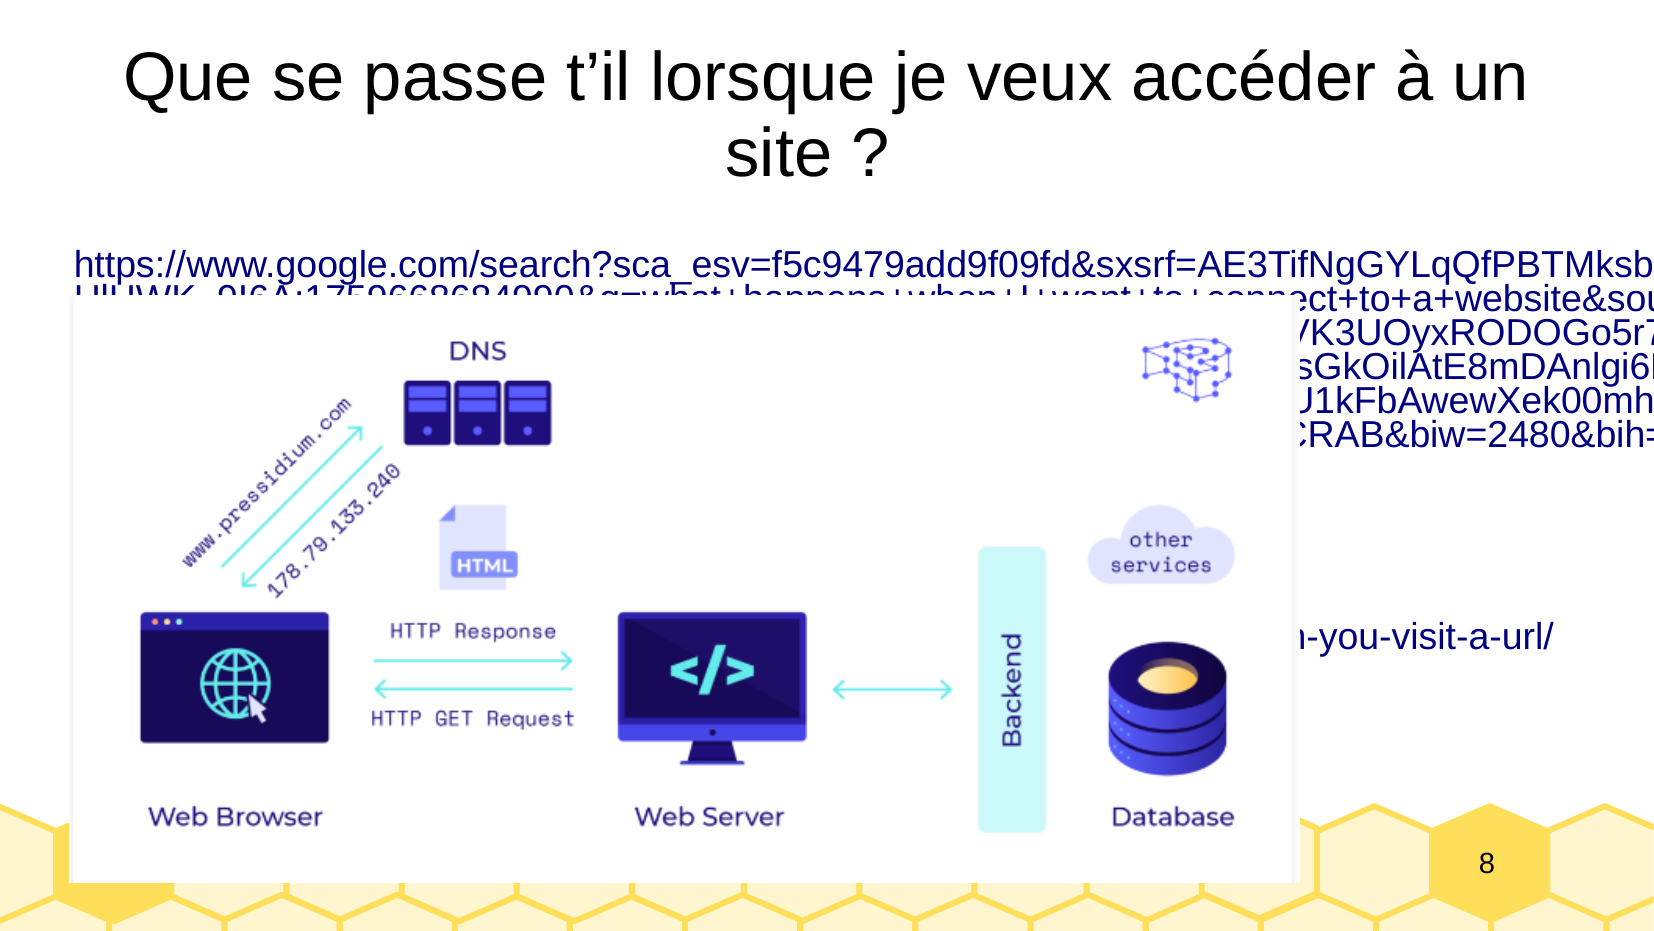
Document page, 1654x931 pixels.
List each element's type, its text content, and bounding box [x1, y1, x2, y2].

title Que se passe t’il lorsque je veux accéder à un site ? [82, 37, 1571, 193]
picture [69, 295, 1300, 883]
text_box https://www.google.com/search?sca_esv=f5c9479add9f09fd&sxsrf=AE3TifNgGYLqQfPBTMksb0pVHlHWK_9I6A:1759668684990&q=what+happens+when+I+want+to+connect+to+a+website&source=lnms&fbs=AIIjpHx4nJjfGojPVHhEACUHPiMQQz94dtcDAwrazw-gnkAybVK3UOyxRODOGo5r7v1mvNH5IKQui-V67QlkIiEeULzxjADynFqF2cIySEO77vsSlZo9ftp4zRj1uzyfosGkOilAtE8mDAnlgi6P7MTNhRL23hP0ar32gbHAsQiFfVCEXoi7HcQlvBi2XBwLTYSKkPal6Ww8dU1kFbAwewXek00mh83e_w&sa=X&ved=2ahUKEwi6qJDXjI2QAxWWMVkFHYcQMo8Q0pQJegQICRAB&biw=2480&bih=1301&dpr=0.75#fpstate=ive&vld=cid:48b68a61,vid:SbqjHmqozIk,st:0 https://pressidium.com/blog/2016/how-the-web-works-what-happens-when-you-visit-a-url/ [59, 236, 1654, 587]
